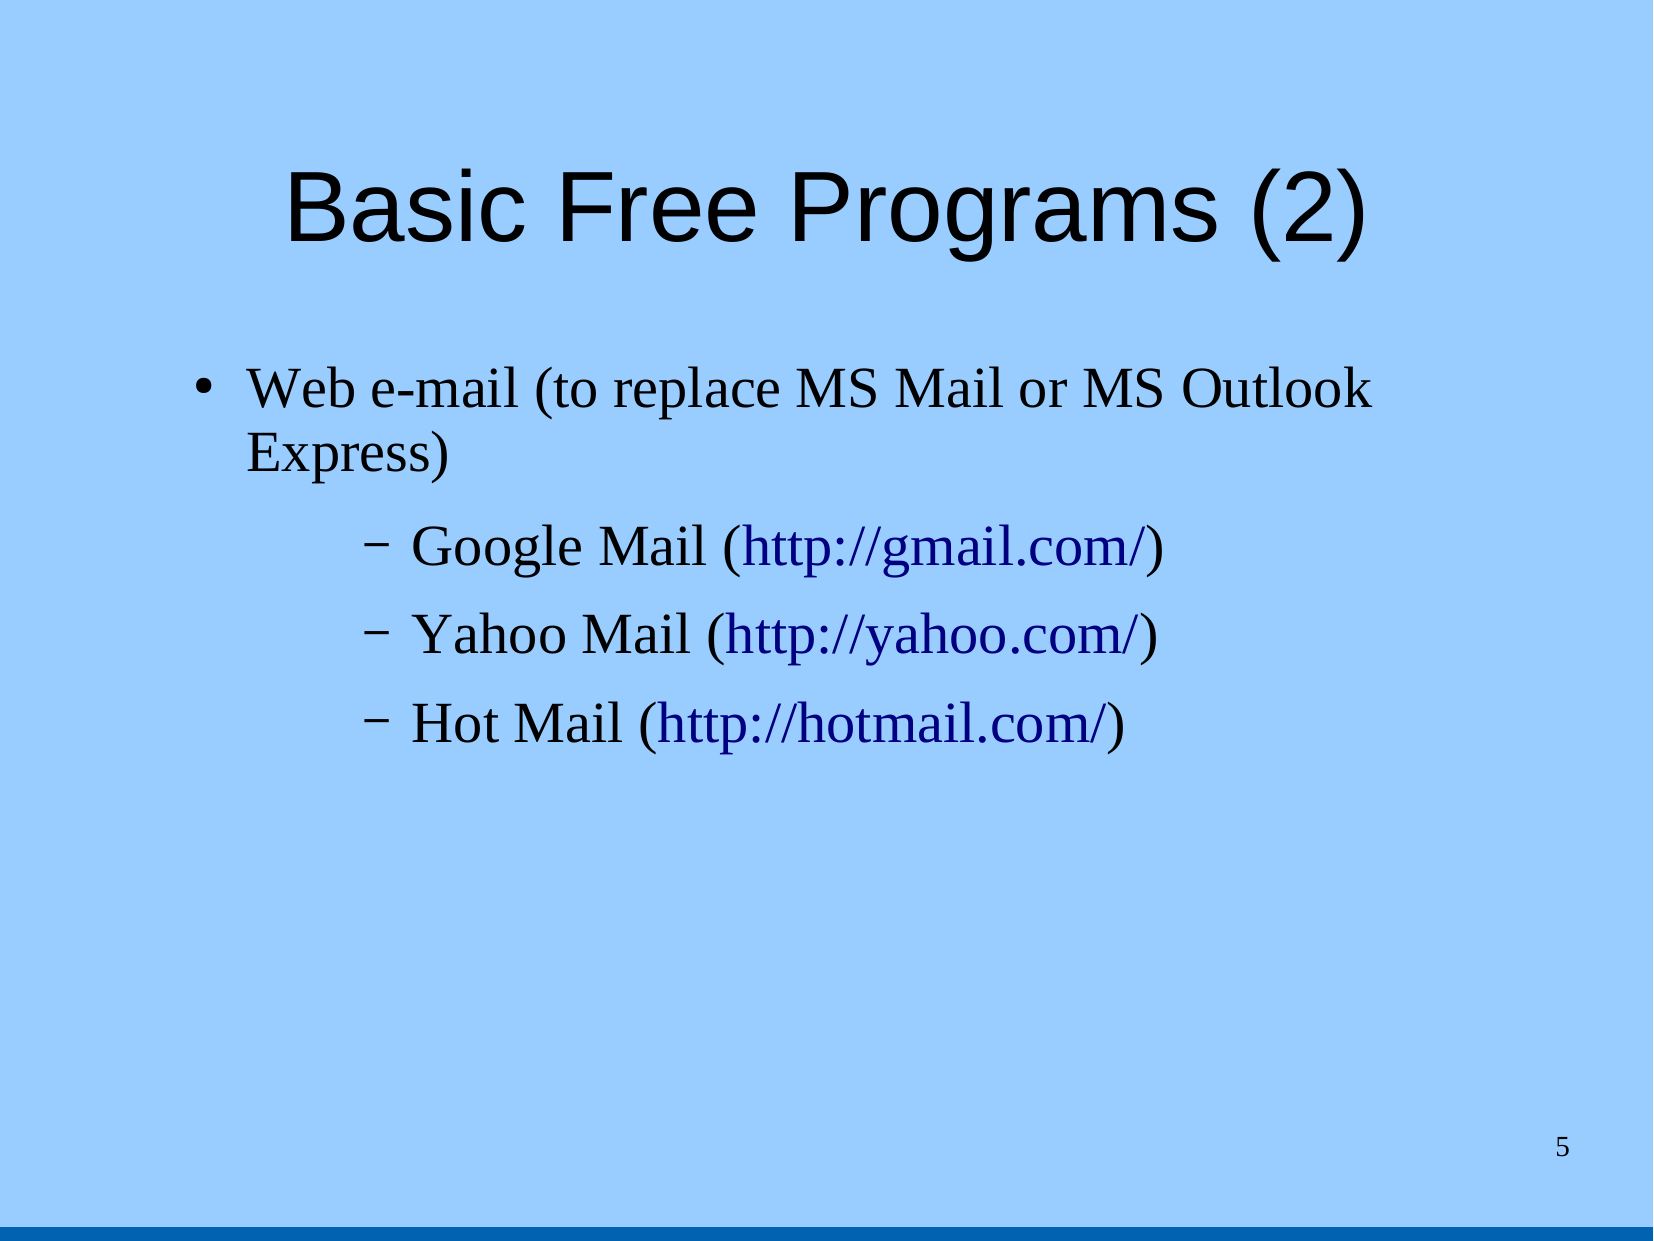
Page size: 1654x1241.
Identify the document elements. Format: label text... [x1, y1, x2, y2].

title Basic Free Programs (2) [121, 102, 1533, 311]
list Web e-mail (to replace MS Mail or MS Outlook Express) Google Mail (http://gmail.com/) Yahoo Mail (http://yahoo.com/) Hot Mail (http://hotmail.com/) [175, 355, 1526, 918]
